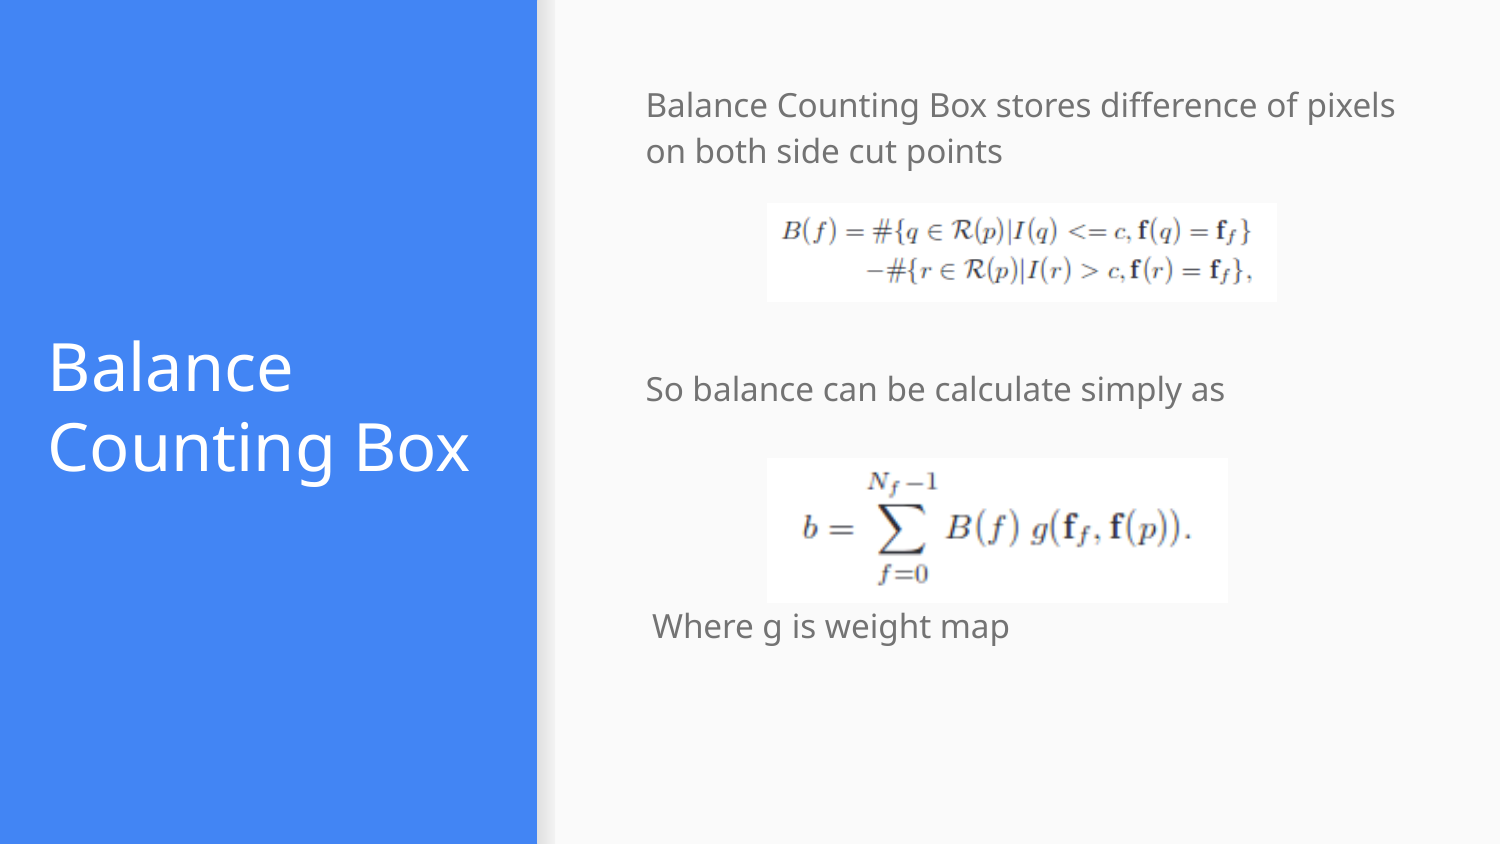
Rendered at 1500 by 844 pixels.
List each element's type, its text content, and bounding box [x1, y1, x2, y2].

picture [767, 203, 1277, 302]
picture [767, 458, 1228, 603]
title Balance Counting Box [32, 343, 494, 501]
list Balance Counting Box stores difference of pixels on both side cut points So balance can be calculate simply as Where g is weight map [630, 63, 1413, 757]
